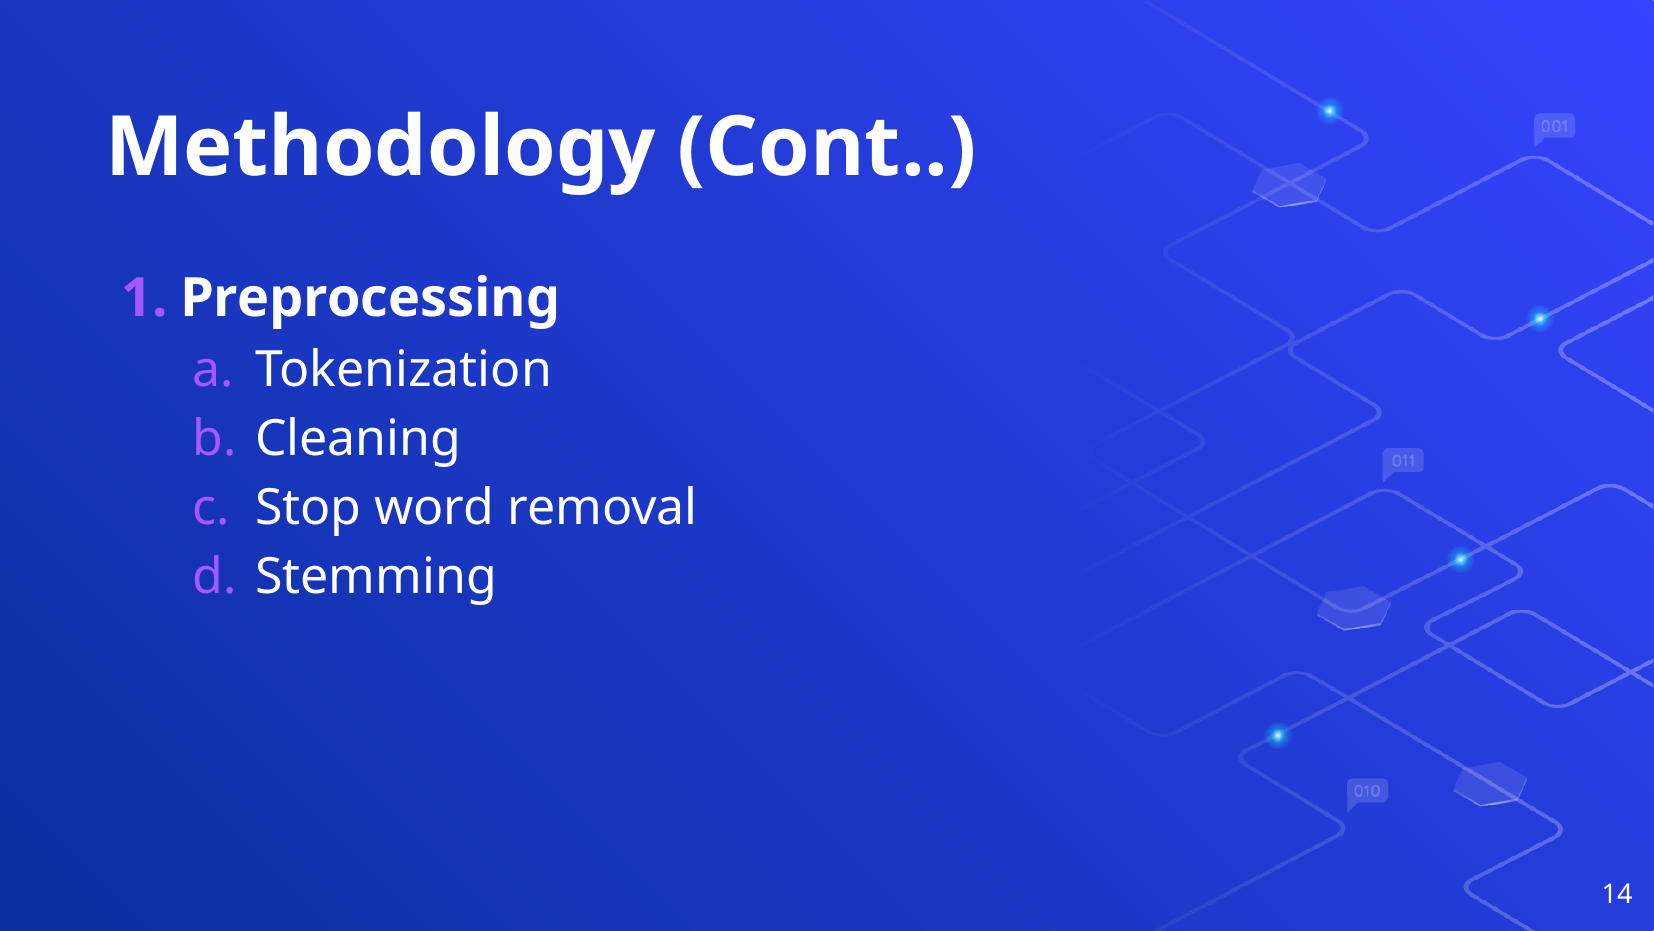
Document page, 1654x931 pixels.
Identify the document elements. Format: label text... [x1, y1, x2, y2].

slide_number <number> [1533, 858, 1633, 931]
title Methodology (Cont..) [105, 37, 1193, 193]
list Preprocessing Tokenization Cleaning Stop word removal Stemming [105, 252, 1061, 884]
picture [0, 0, 1654, 931]
